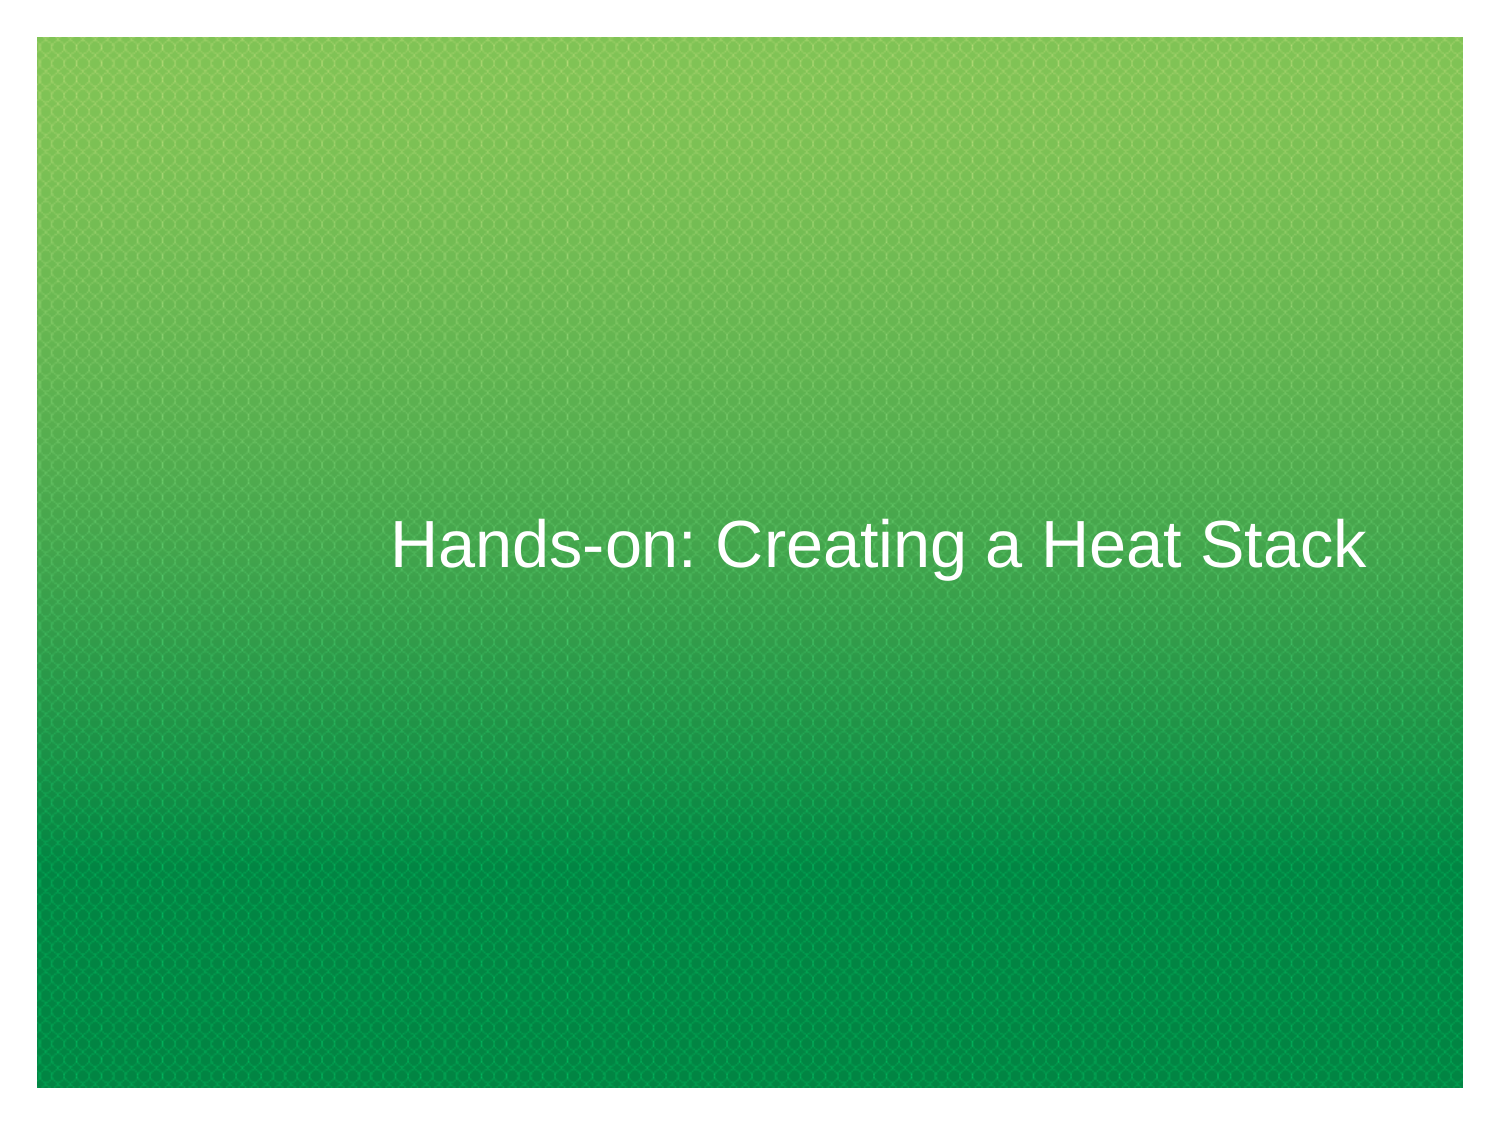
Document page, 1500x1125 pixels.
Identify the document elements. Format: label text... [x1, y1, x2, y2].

title Hands-on: Creating a Heat Stack [135, 450, 1369, 638]
picture [37, 37, 1463, 1088]
